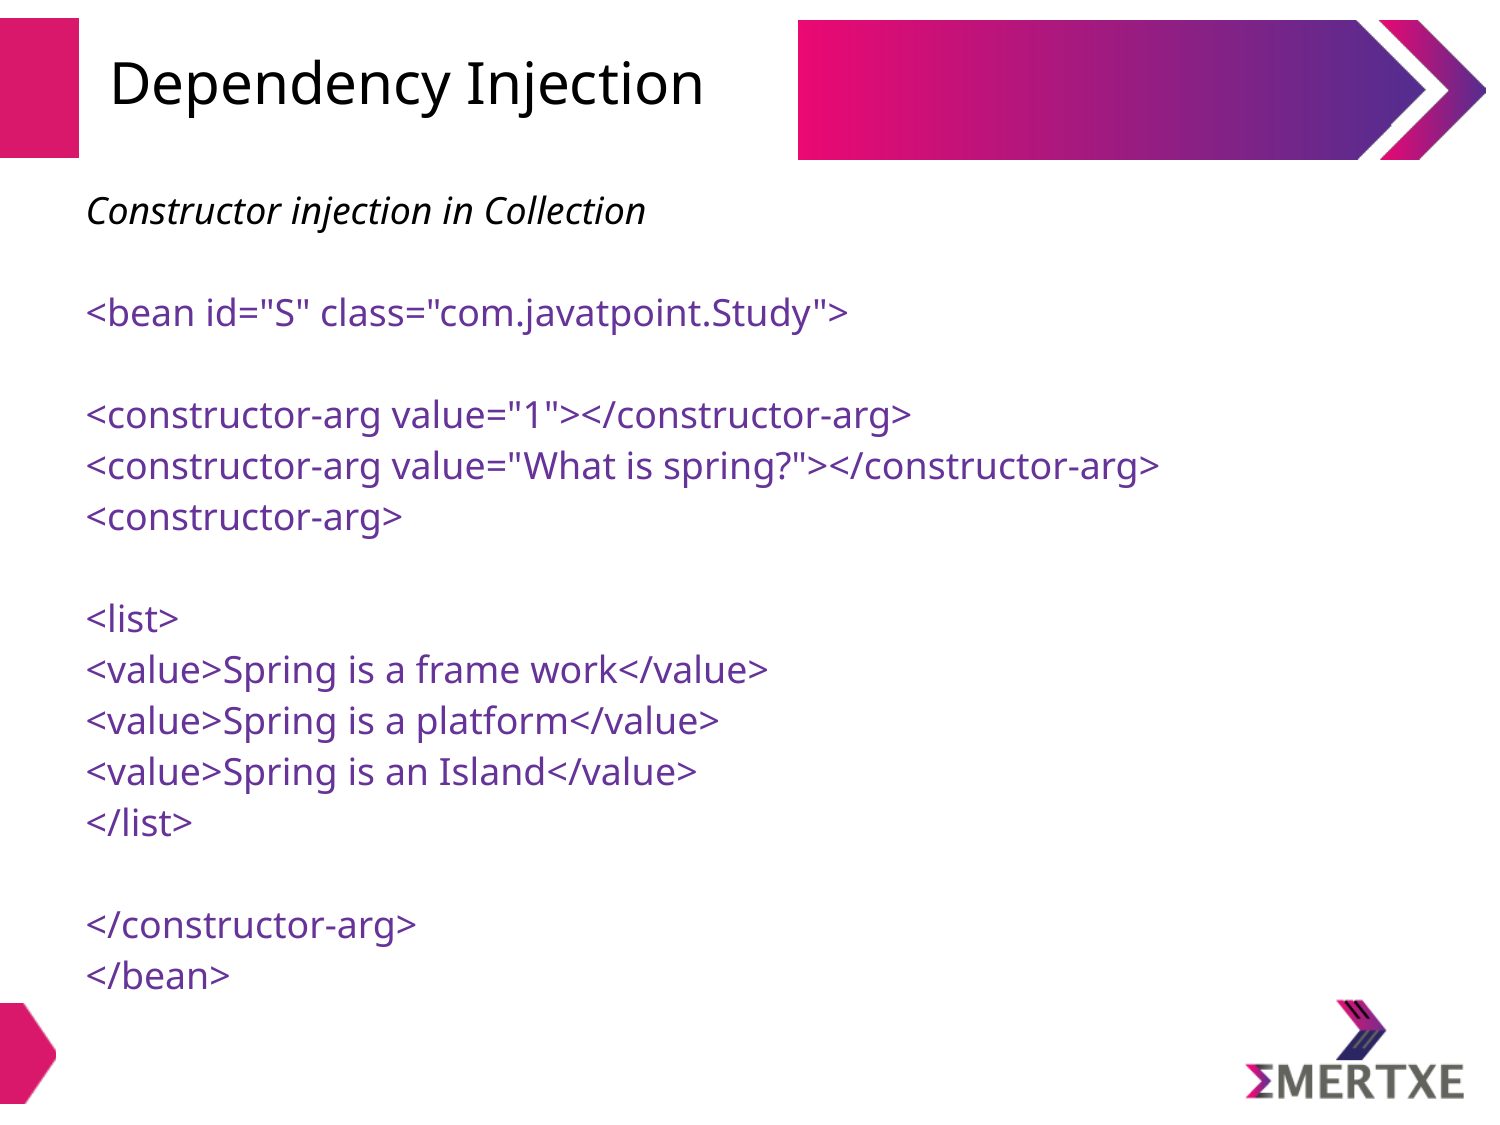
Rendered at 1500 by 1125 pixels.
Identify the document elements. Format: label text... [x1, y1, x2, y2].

text_box Dependency Injection [94, 35, 780, 154]
picture [798, 20, 1486, 160]
picture [1245, 996, 1465, 1099]
text_box Constructor injection in Collection <bean id="S" class="com.javatpoint.Study"> <constructor-arg value="1"></constructor-arg> <constructor-arg value="What is spring?"></constructor-arg> <constructor-arg> <list> <value>Spring is a frame work</value> <value>Spring is a platform</value> <value>Spring is an Island</value> </list> </constructor-arg> </bean> [70, 177, 1465, 984]
